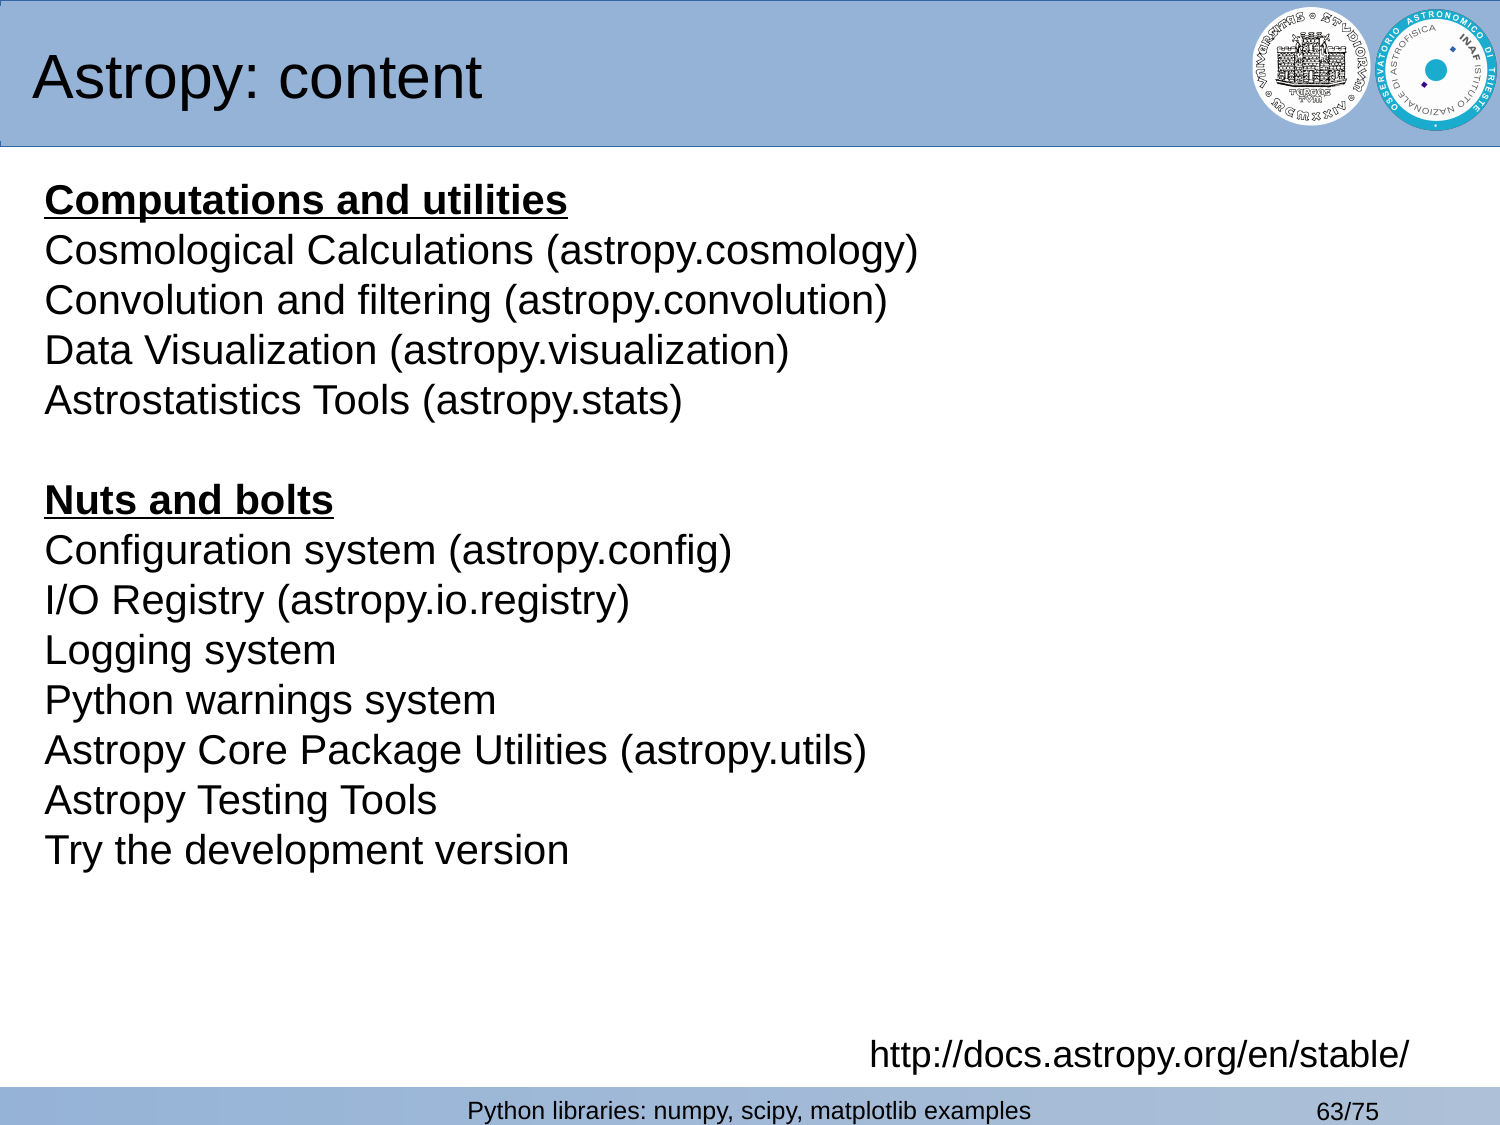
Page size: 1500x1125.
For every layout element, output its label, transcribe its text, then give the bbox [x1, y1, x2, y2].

list Computations and utilities Cosmological Calculations (astropy.cosmology) Convolution and filtering (astropy.convolution) Data Visualization (astropy.visualization) Astrostatistics Tools (astropy.stats) Nuts and bolts Configuration system (astropy.config) I/O Registry (astropy.io.registry) Logging system Python warnings system Astropy Core Package Utilities (astropy.utils) Astropy Testing Tools Try the development version http://docs.astropy.org/en/stable/ [29, 164, 1485, 1066]
text_box Astropy: content [0, 5, 1253, 141]
picture [1253, 0, 1500, 156]
